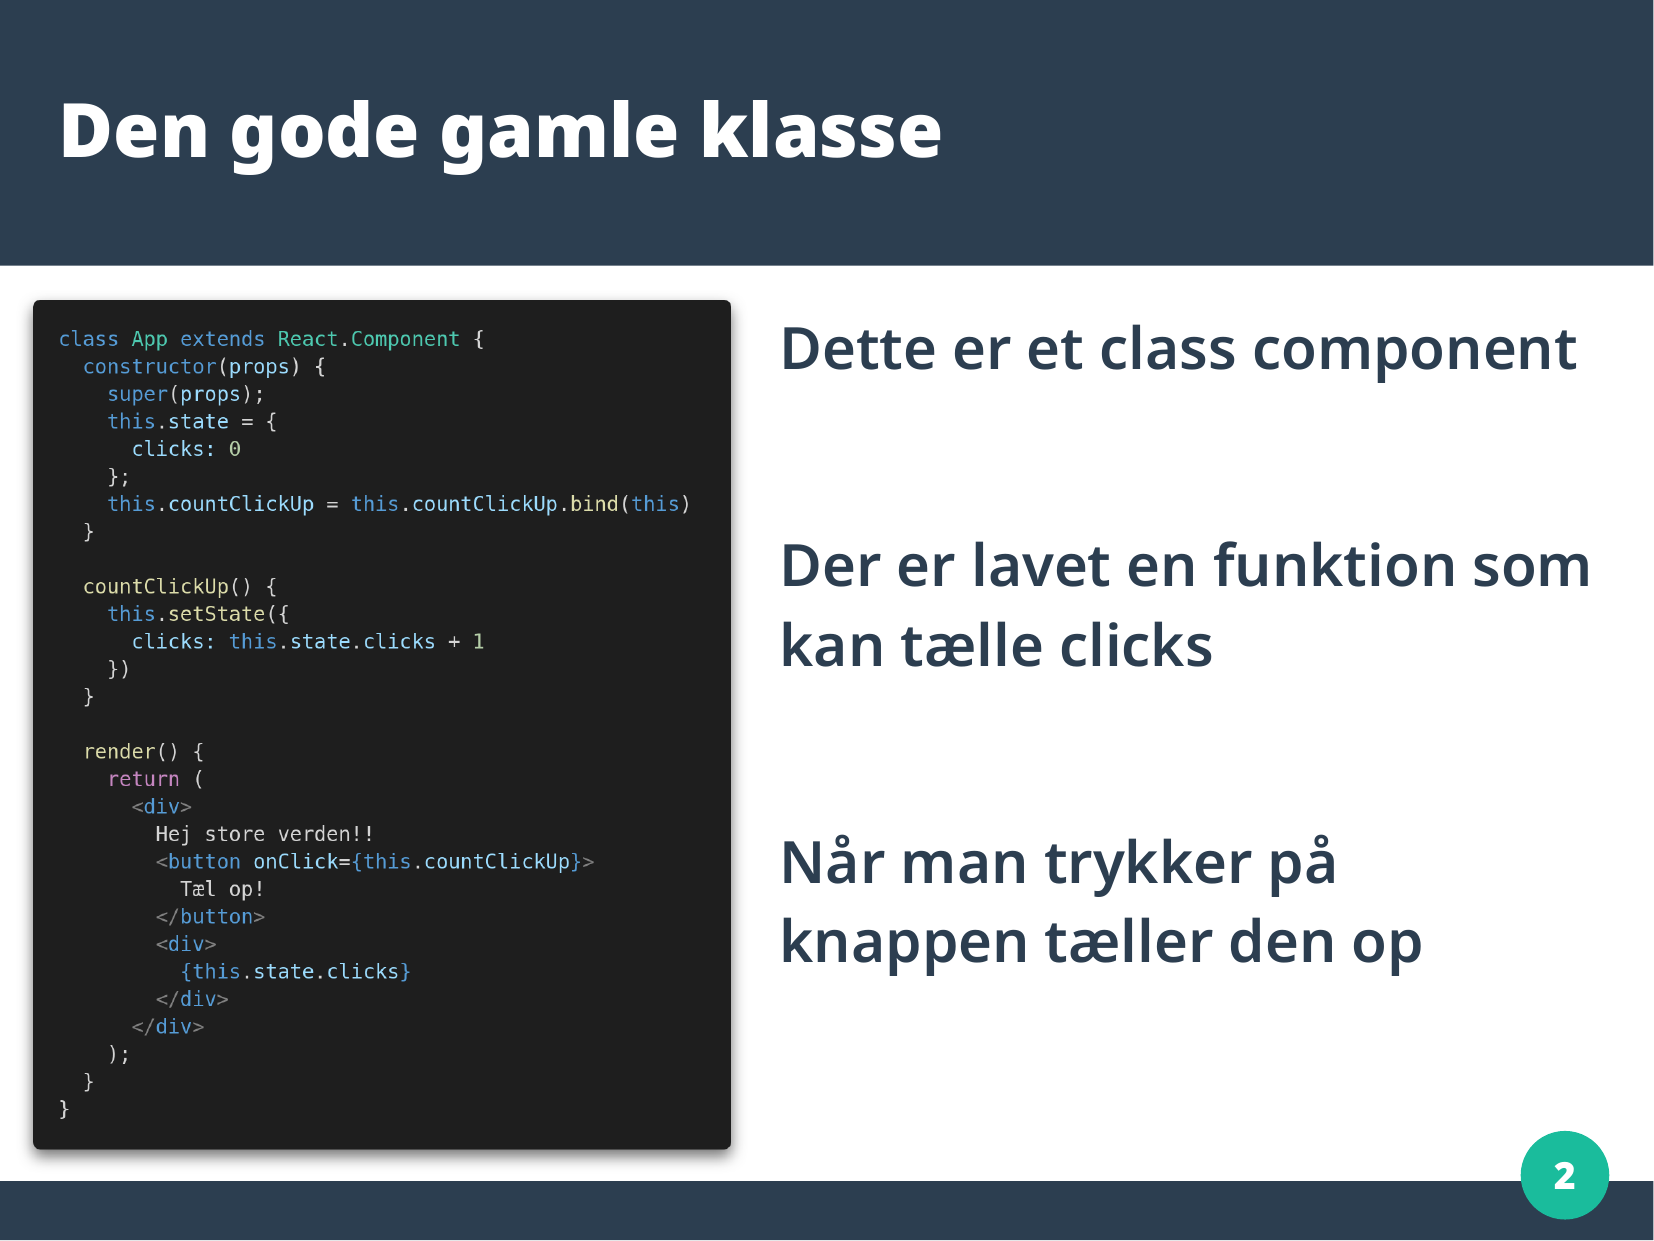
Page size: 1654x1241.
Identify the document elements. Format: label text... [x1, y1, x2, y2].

title Den gode gamle klasse [59, 49, 1595, 207]
list Dette er et class component Der er lavet en funktion som kan tælle clicks Når man trykker på knappen tæller den op [779, 307, 1595, 1152]
picture [0, 265, 768, 1182]
